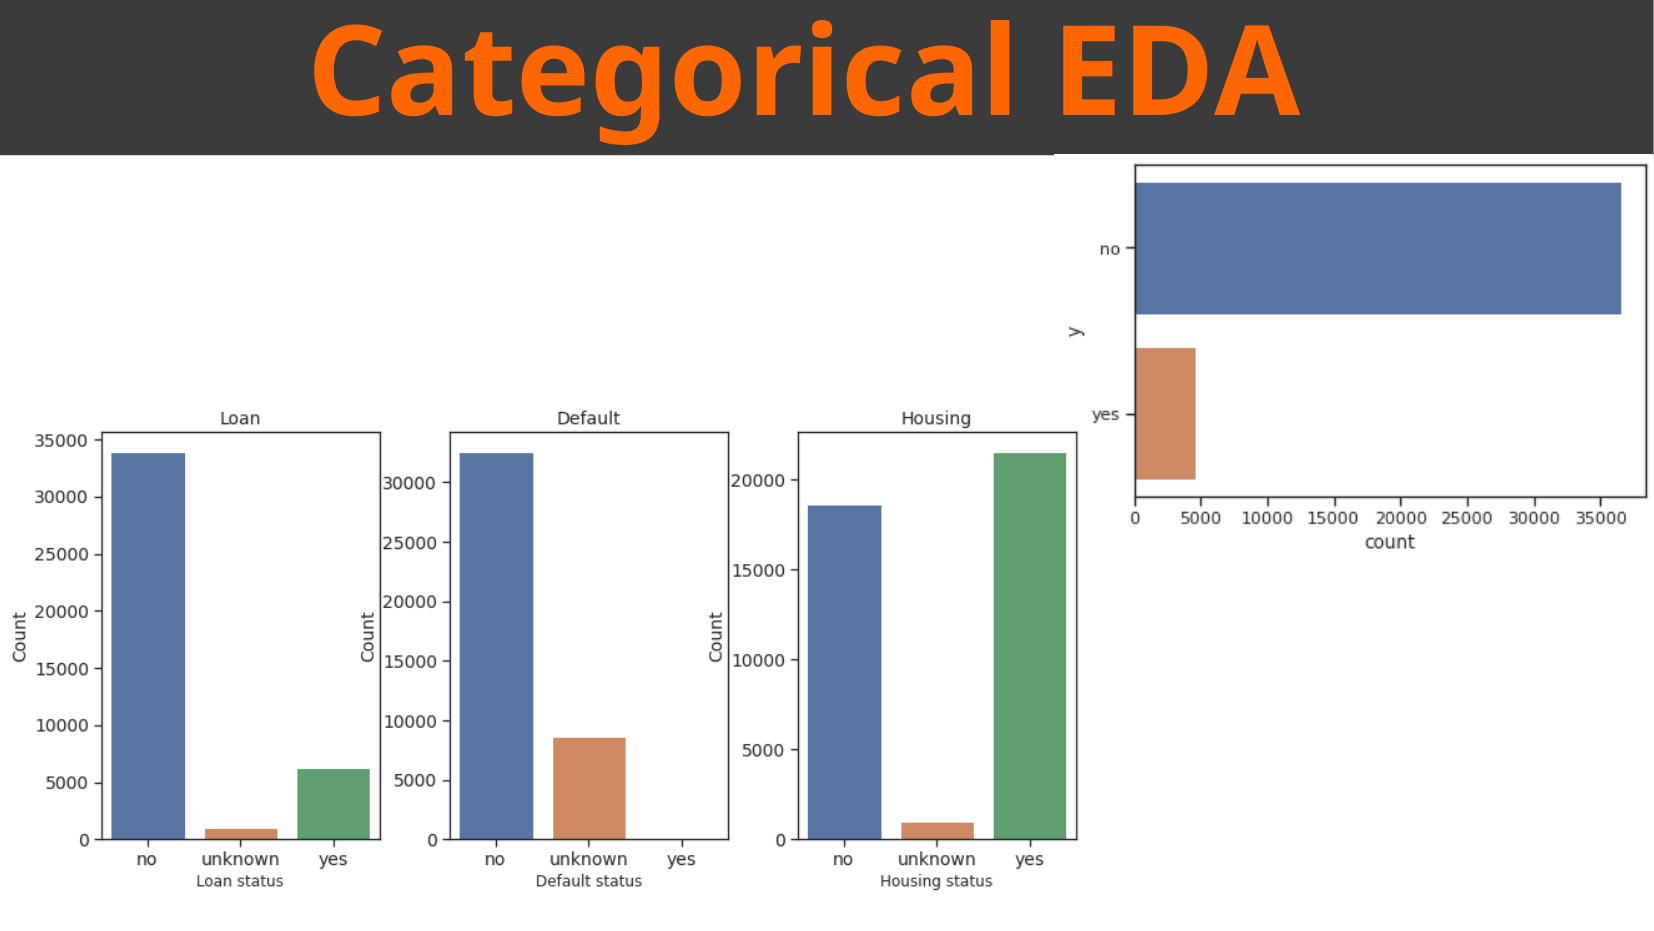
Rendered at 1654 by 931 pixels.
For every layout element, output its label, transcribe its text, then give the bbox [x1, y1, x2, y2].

text_box Categorical EDA [0, 0, 1654, 156]
picture [3, 154, 1654, 900]
